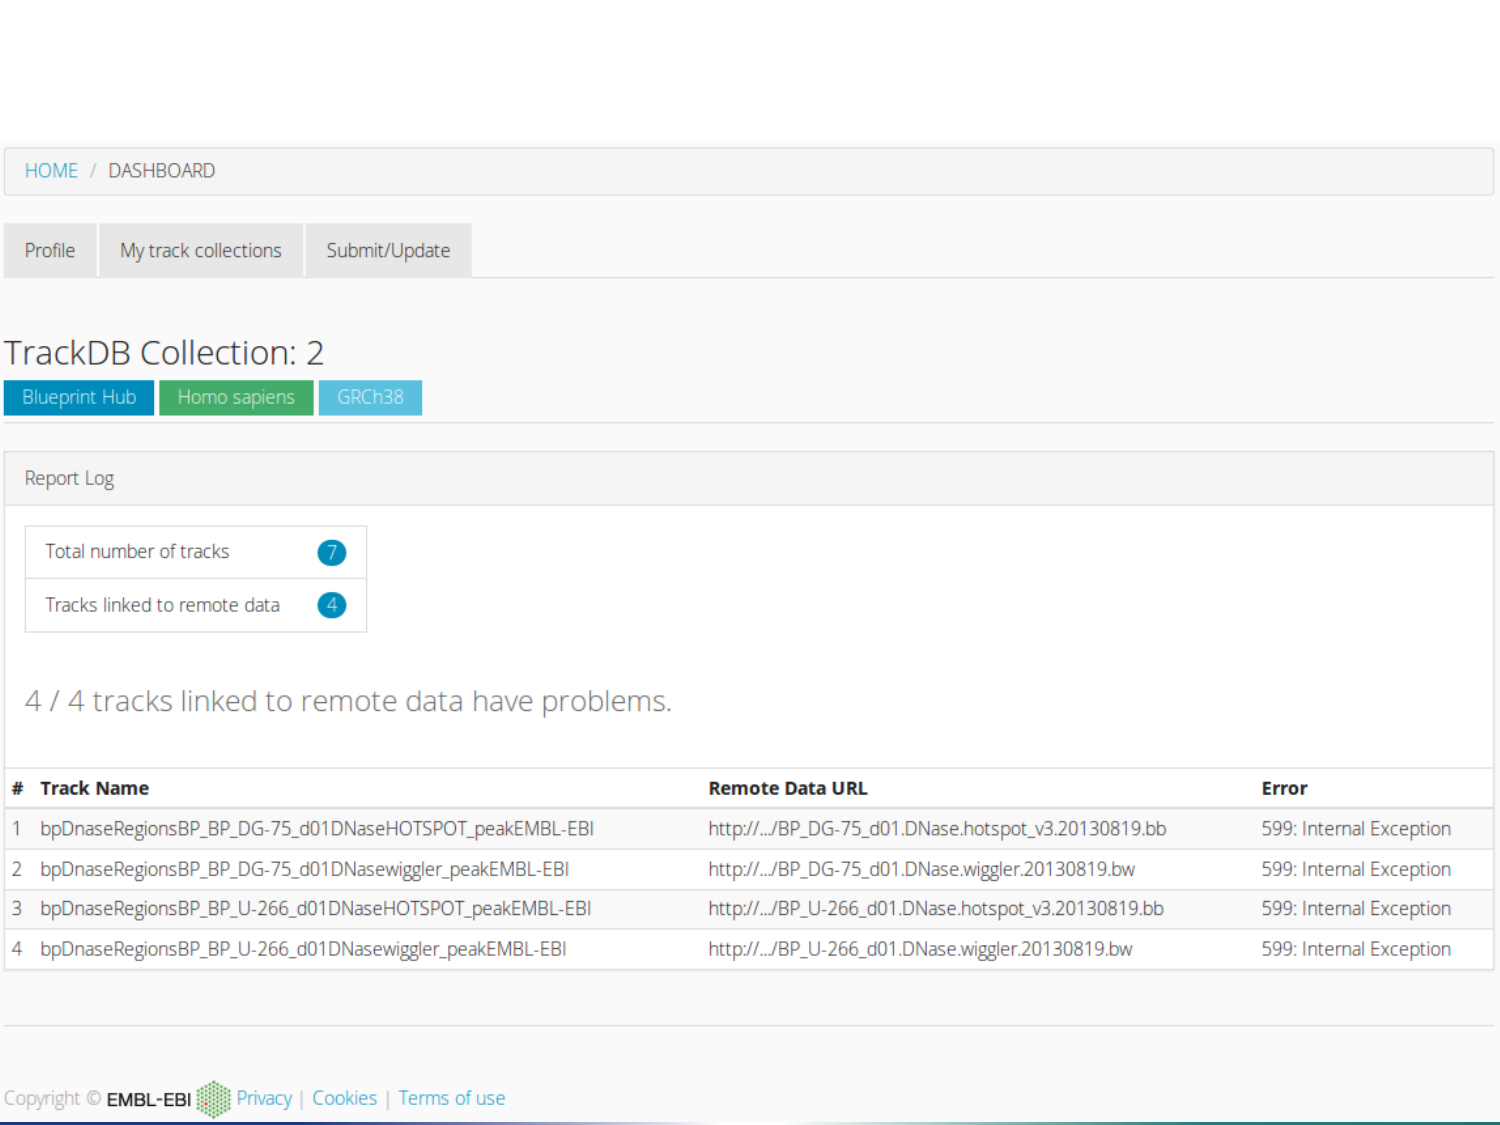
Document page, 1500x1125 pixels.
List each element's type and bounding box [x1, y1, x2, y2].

picture [0, 141, 1500, 1125]
